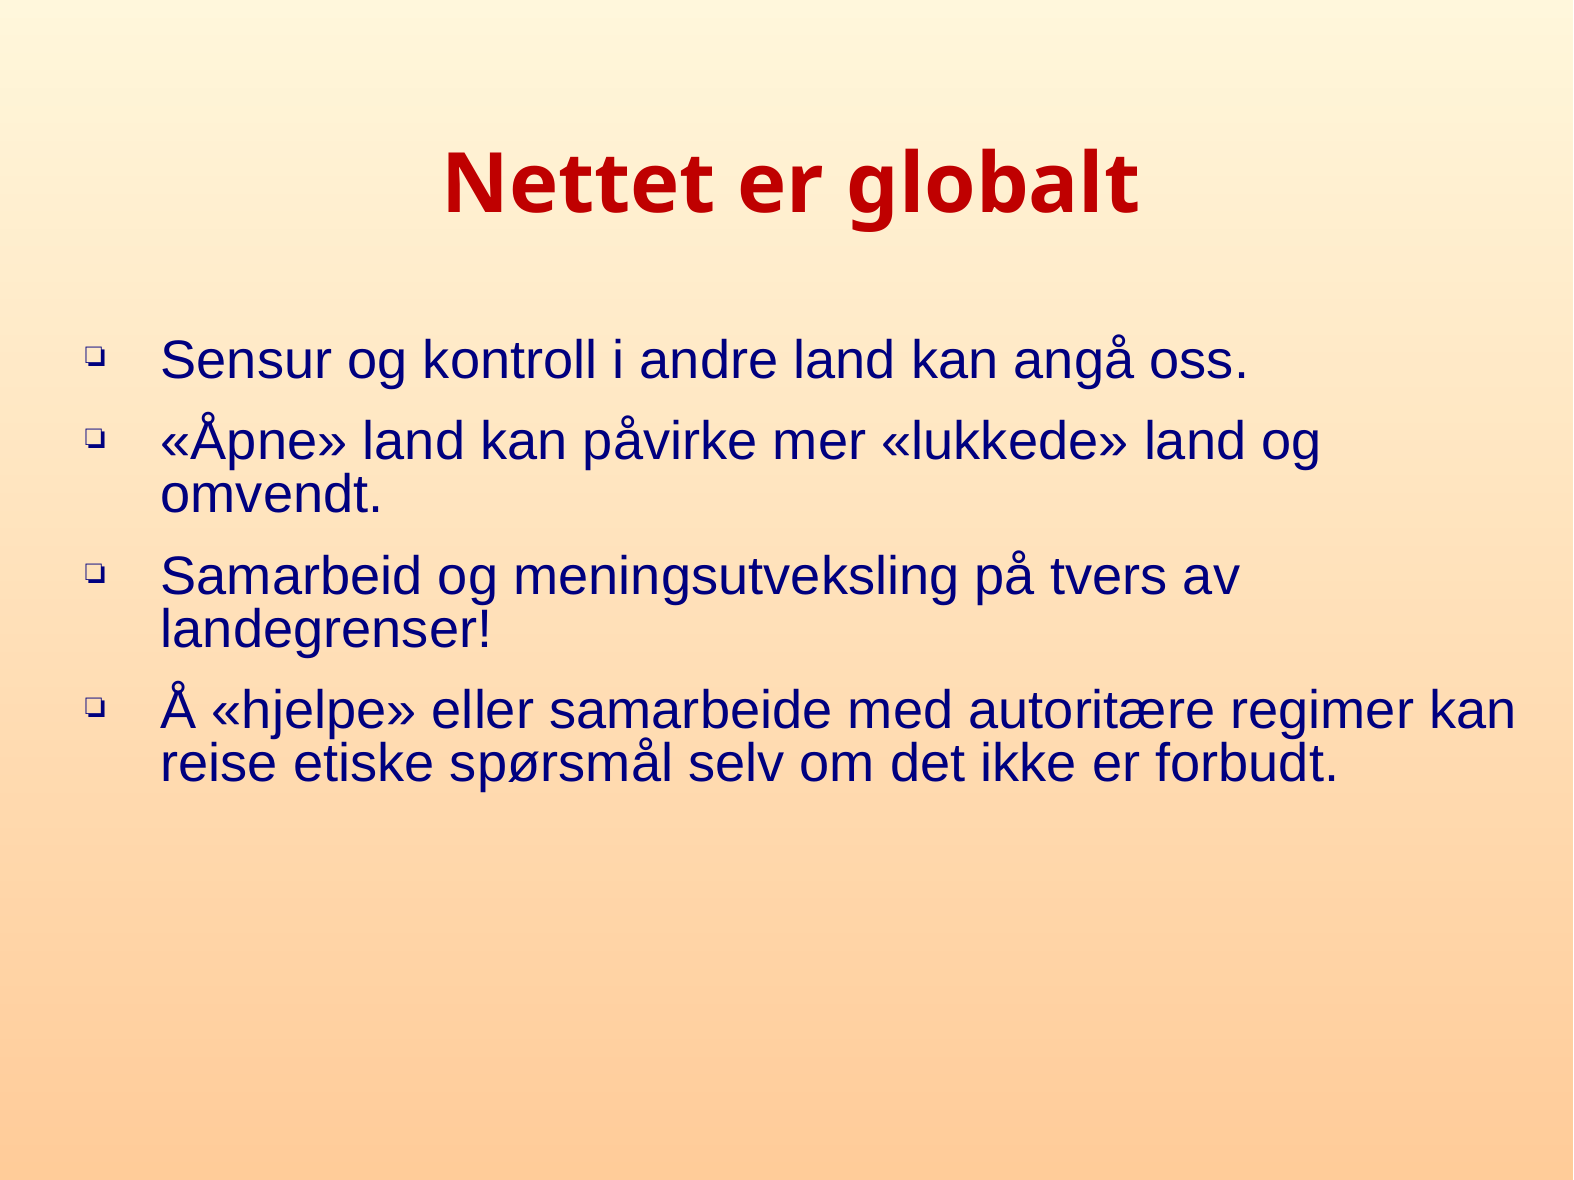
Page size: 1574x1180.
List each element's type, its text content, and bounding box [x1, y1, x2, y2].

list Sensur og kontroll i andre land kan angå oss. «Åpne» land kan påvirke mer «lukkede» land og omvendt. Samarbeid og meningsutveksling på tvers av landegrenser! Å «hjelpe» eller samarbeide med autoritære regimer kan reise etiske spørsmål selv om det ikke er forbudt. [85, 336, 1539, 1170]
title Nettet er globalt [39, 54, 1543, 309]
